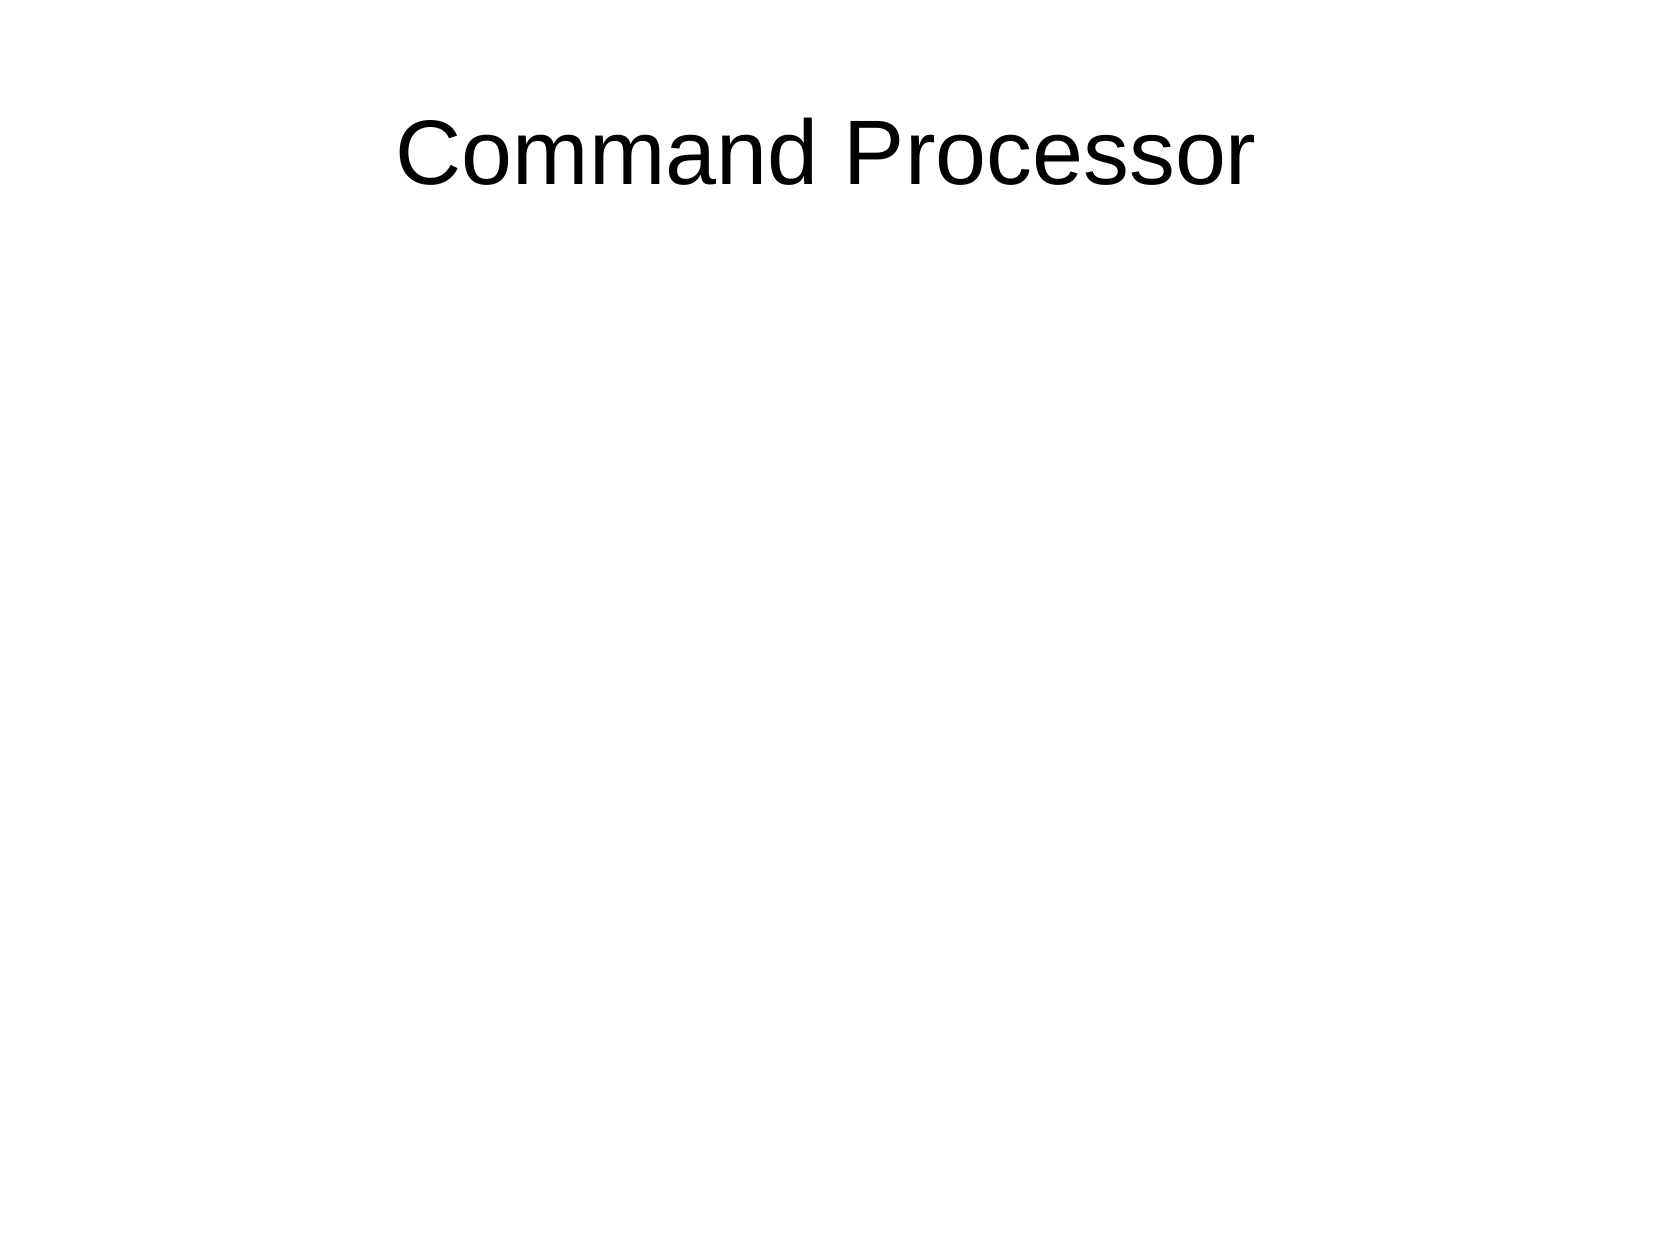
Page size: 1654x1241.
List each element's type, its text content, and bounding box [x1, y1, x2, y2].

title Command Processor [82, 49, 1571, 257]
